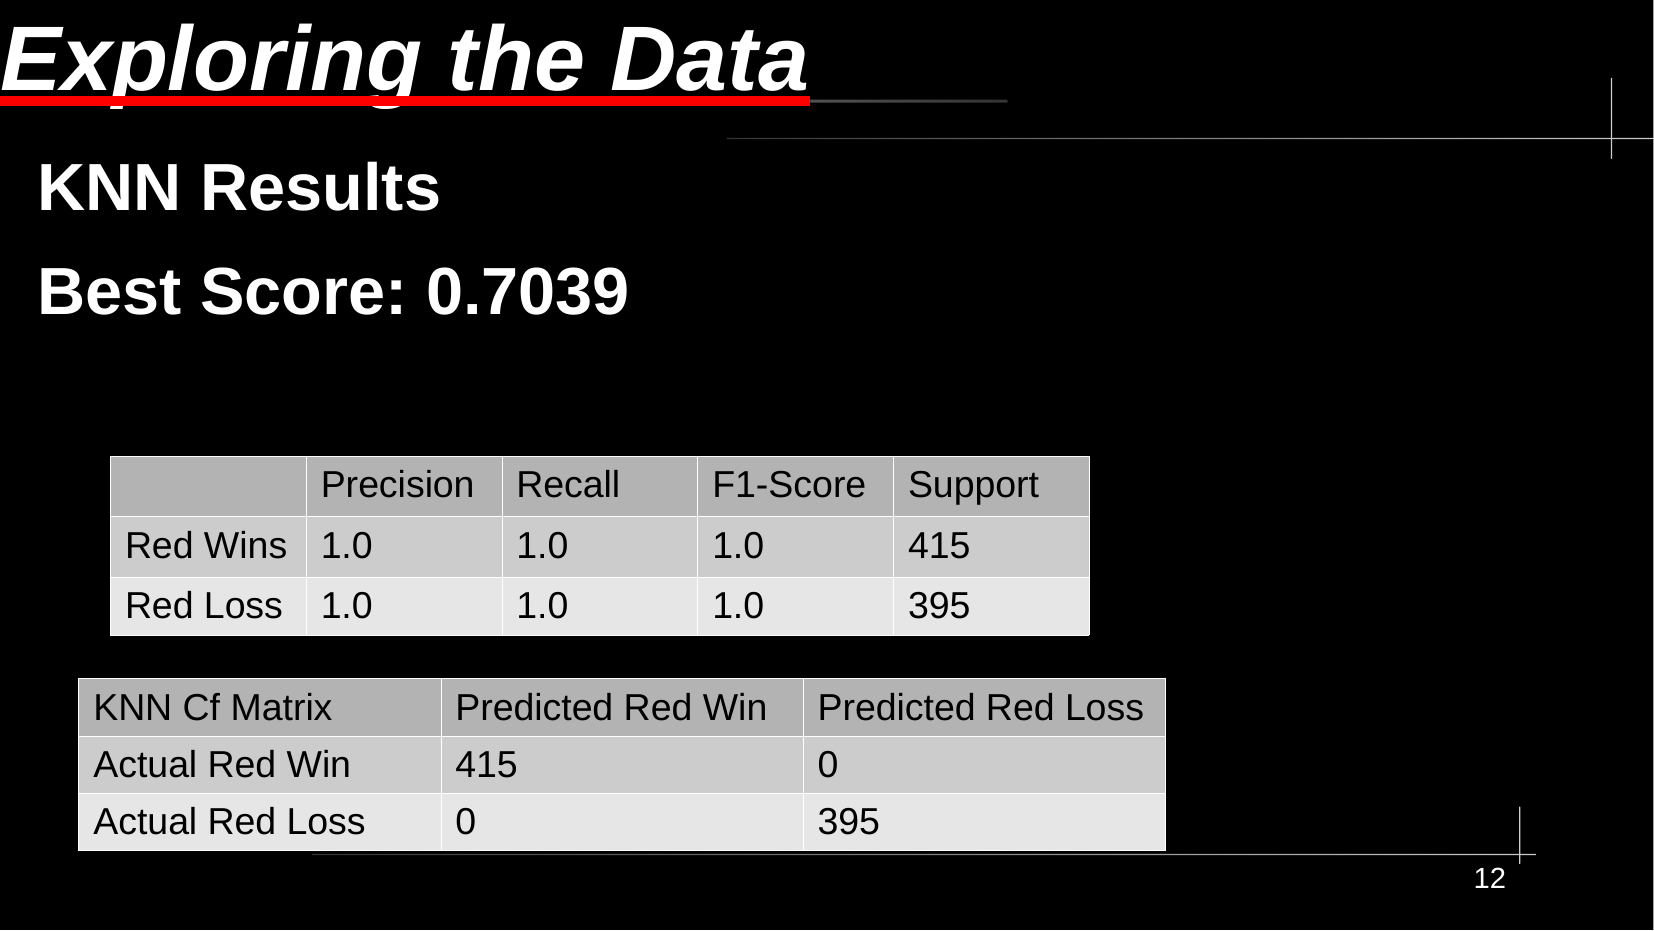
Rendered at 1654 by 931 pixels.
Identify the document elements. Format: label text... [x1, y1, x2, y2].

table_header Predicted Red Loss [804, 679, 1165, 736]
table_cell 0 [442, 794, 803, 850]
table_header Support [894, 457, 1089, 516]
table_cell 395 [804, 794, 1165, 850]
table_cell 1.0 [698, 517, 893, 577]
table_cell Red Wins [111, 517, 306, 577]
table_cell Actual Red Win [79, 737, 441, 793]
table_cell 1.0 [698, 578, 893, 635]
table_header [111, 457, 306, 516]
table_header Predicted Red Win [442, 679, 803, 736]
table_cell 415 [442, 737, 803, 793]
table_cell 1.0 [503, 578, 697, 635]
table_cell 1.0 [503, 517, 697, 577]
table_cell 1.0 [307, 578, 502, 635]
table_header Precision [307, 457, 502, 516]
title Exploring the Data [0, 0, 1565, 119]
table_cell 395 [894, 578, 1089, 635]
table_cell 0 [804, 737, 1165, 793]
table_cell Red Loss [111, 578, 306, 635]
table_cell 1.0 [307, 517, 502, 577]
table_header F1-Score [698, 457, 893, 516]
table_cell Actual Red Loss [79, 794, 441, 850]
list KNN Results Best Score: 0.7039 [37, 150, 1576, 863]
table_cell 415 [894, 517, 1089, 577]
table_header KNN Cf Matrix [79, 679, 441, 736]
table_header Recall [503, 457, 697, 516]
